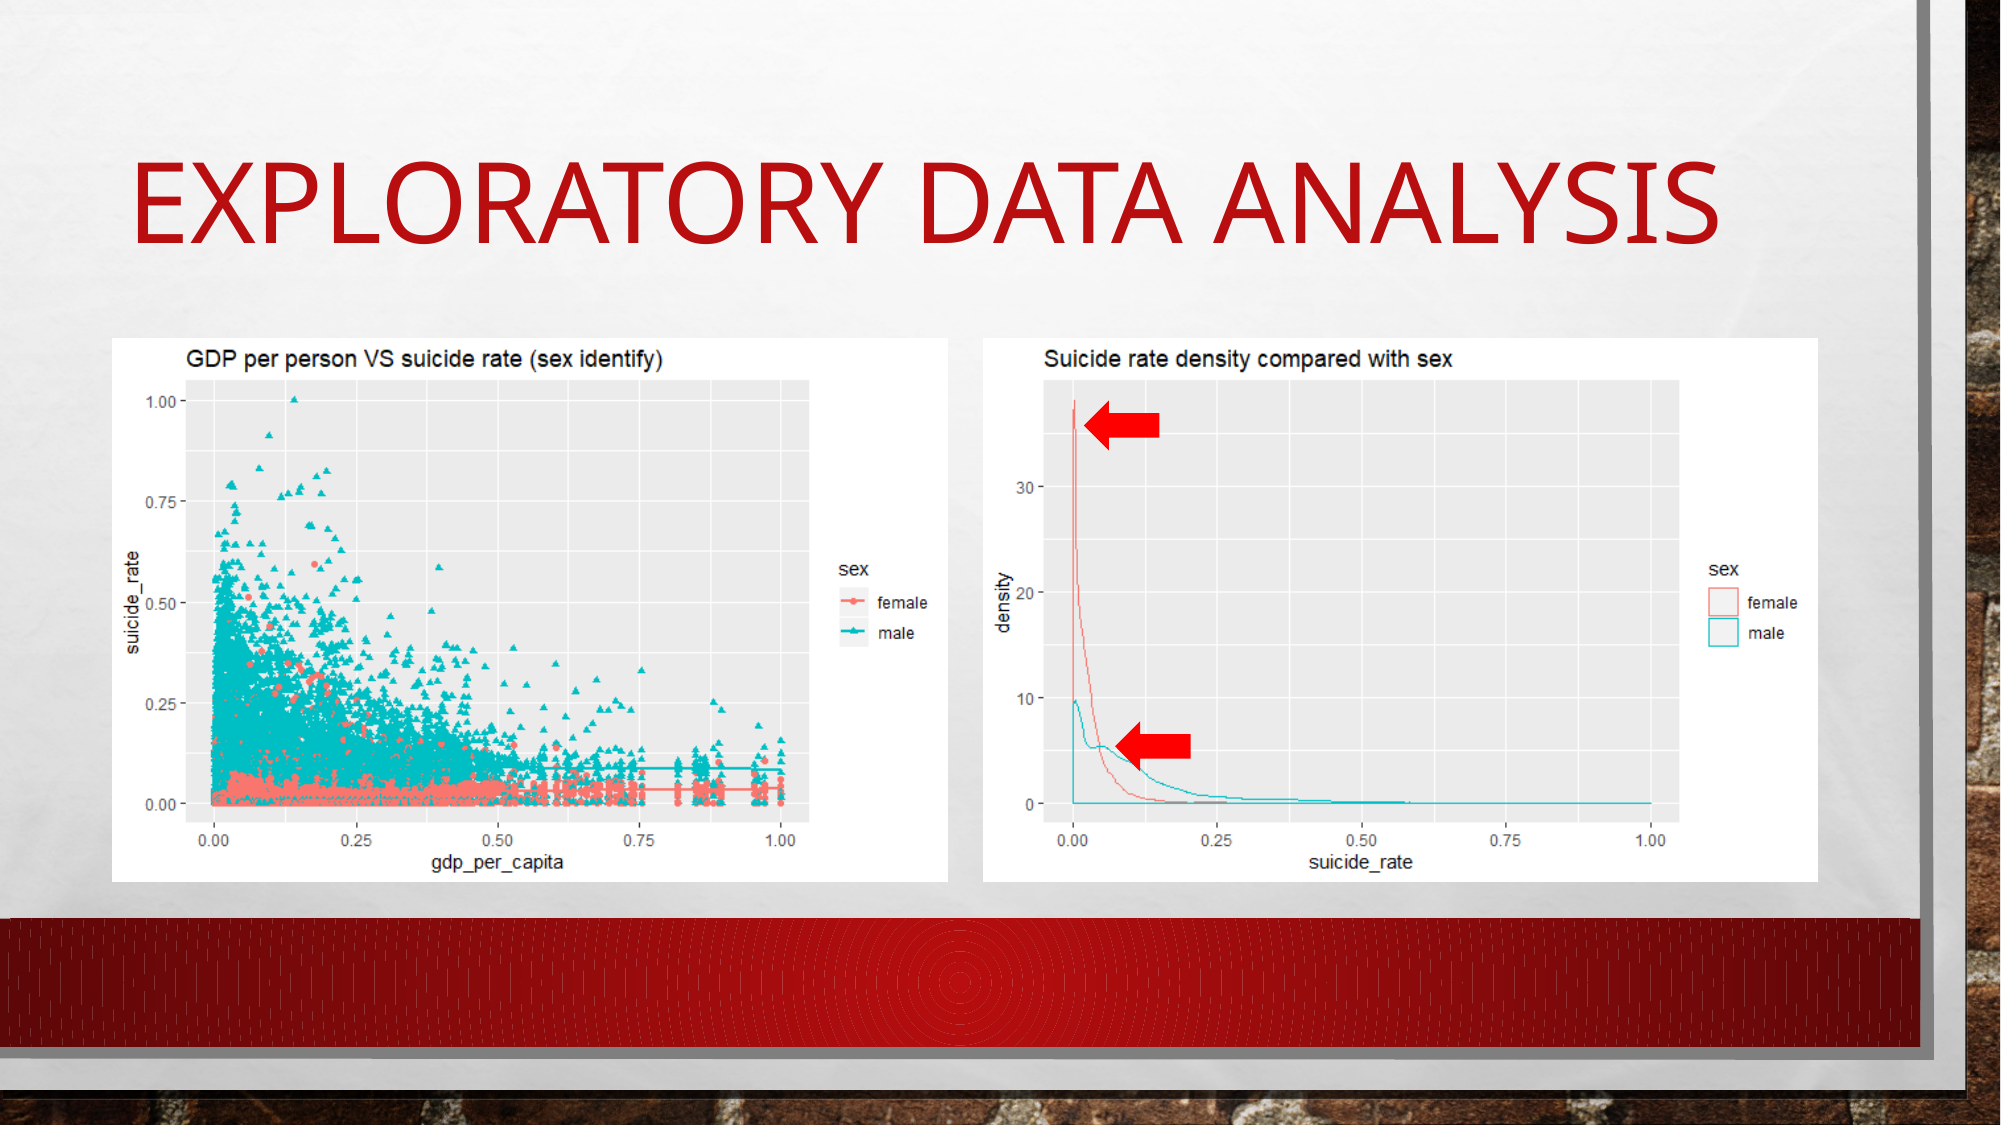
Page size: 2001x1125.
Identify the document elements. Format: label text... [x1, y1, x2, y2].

title Exploratory Data Analysis [112, 112, 1819, 303]
picture [983, 338, 1818, 882]
text_box [1085, 402, 1159, 448]
text_box [1116, 723, 1190, 769]
picture [112, 338, 948, 882]
